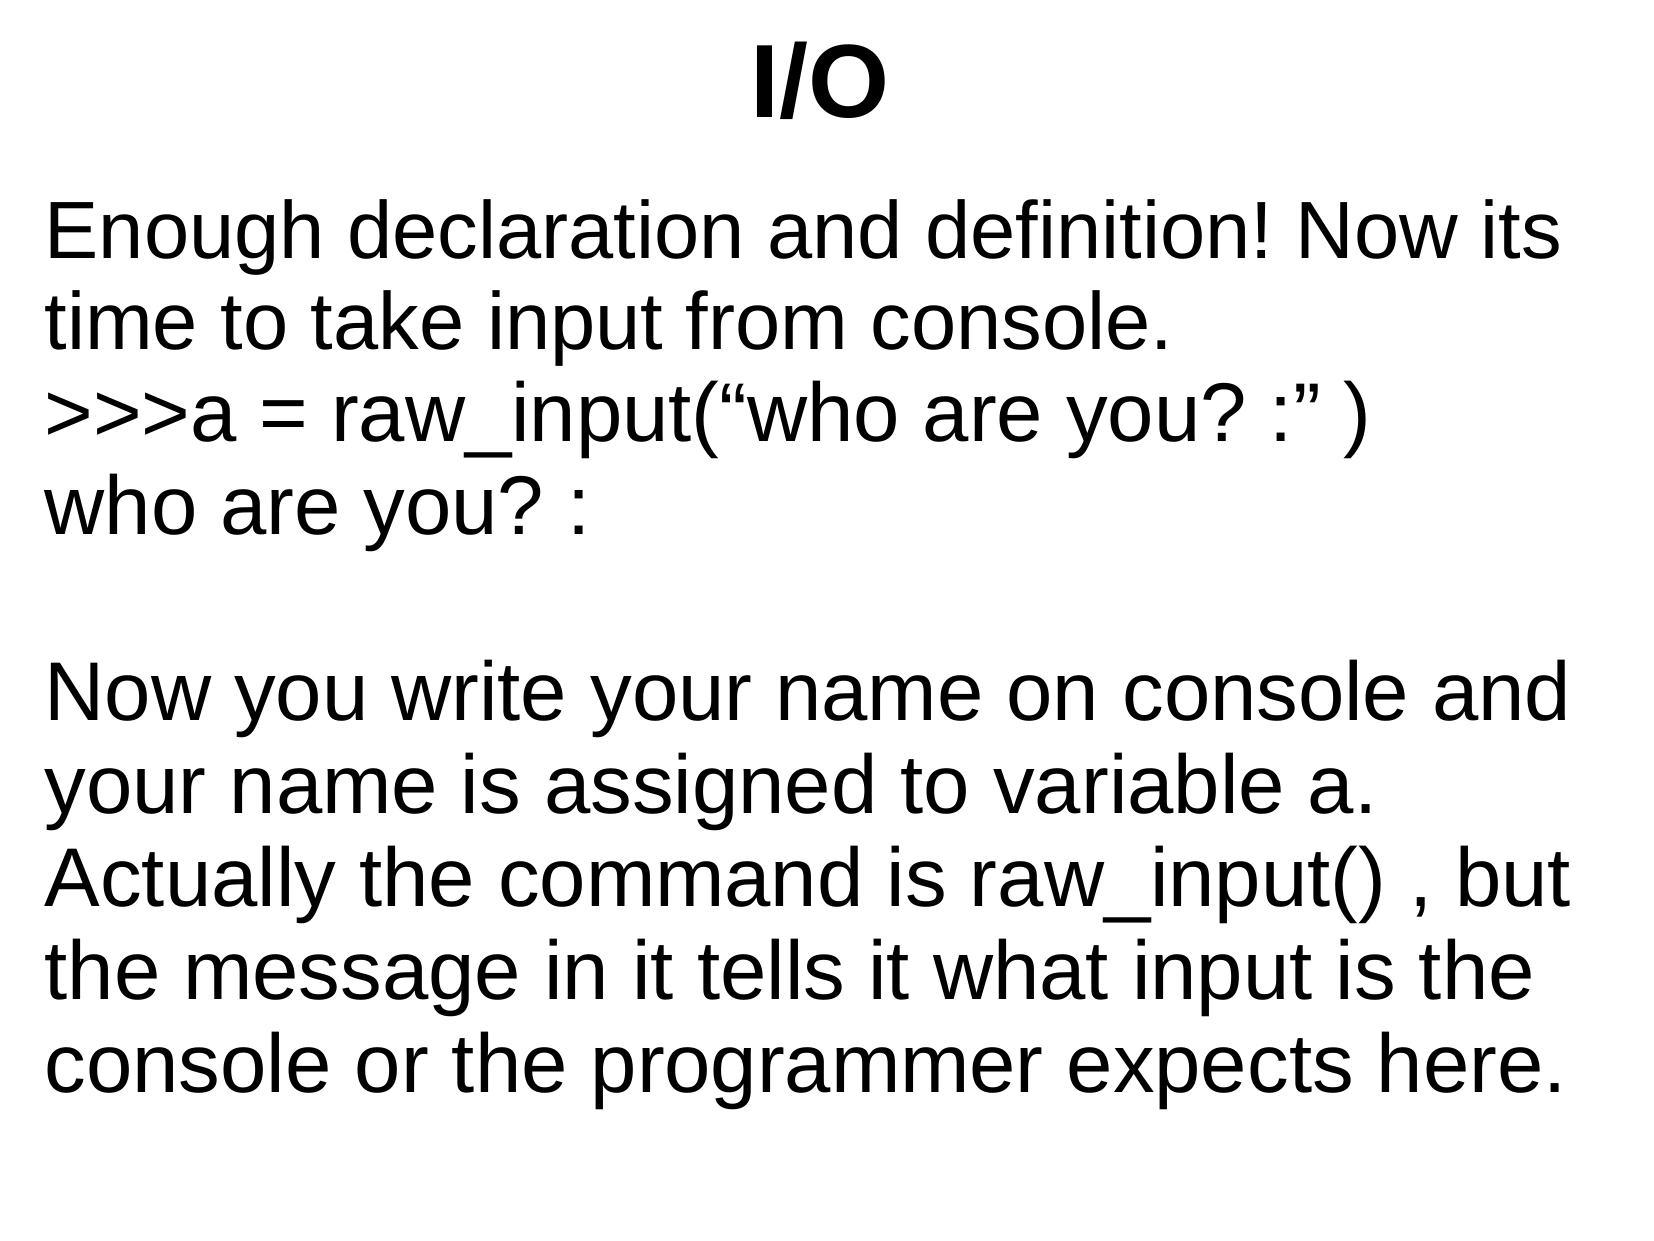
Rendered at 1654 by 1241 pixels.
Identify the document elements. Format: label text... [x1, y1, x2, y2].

text_box Enough declaration and definition! Now its time to take input from console. >>>a = raw_input(“who are you? :” ) who are you? : Now you write your name on console and your name is assigned to variable a. Actually the command is raw_input() , but the message in it tells it what input is the console or the programmer expects here. [30, 177, 1621, 1231]
text_box I/O [39, 16, 1600, 177]
